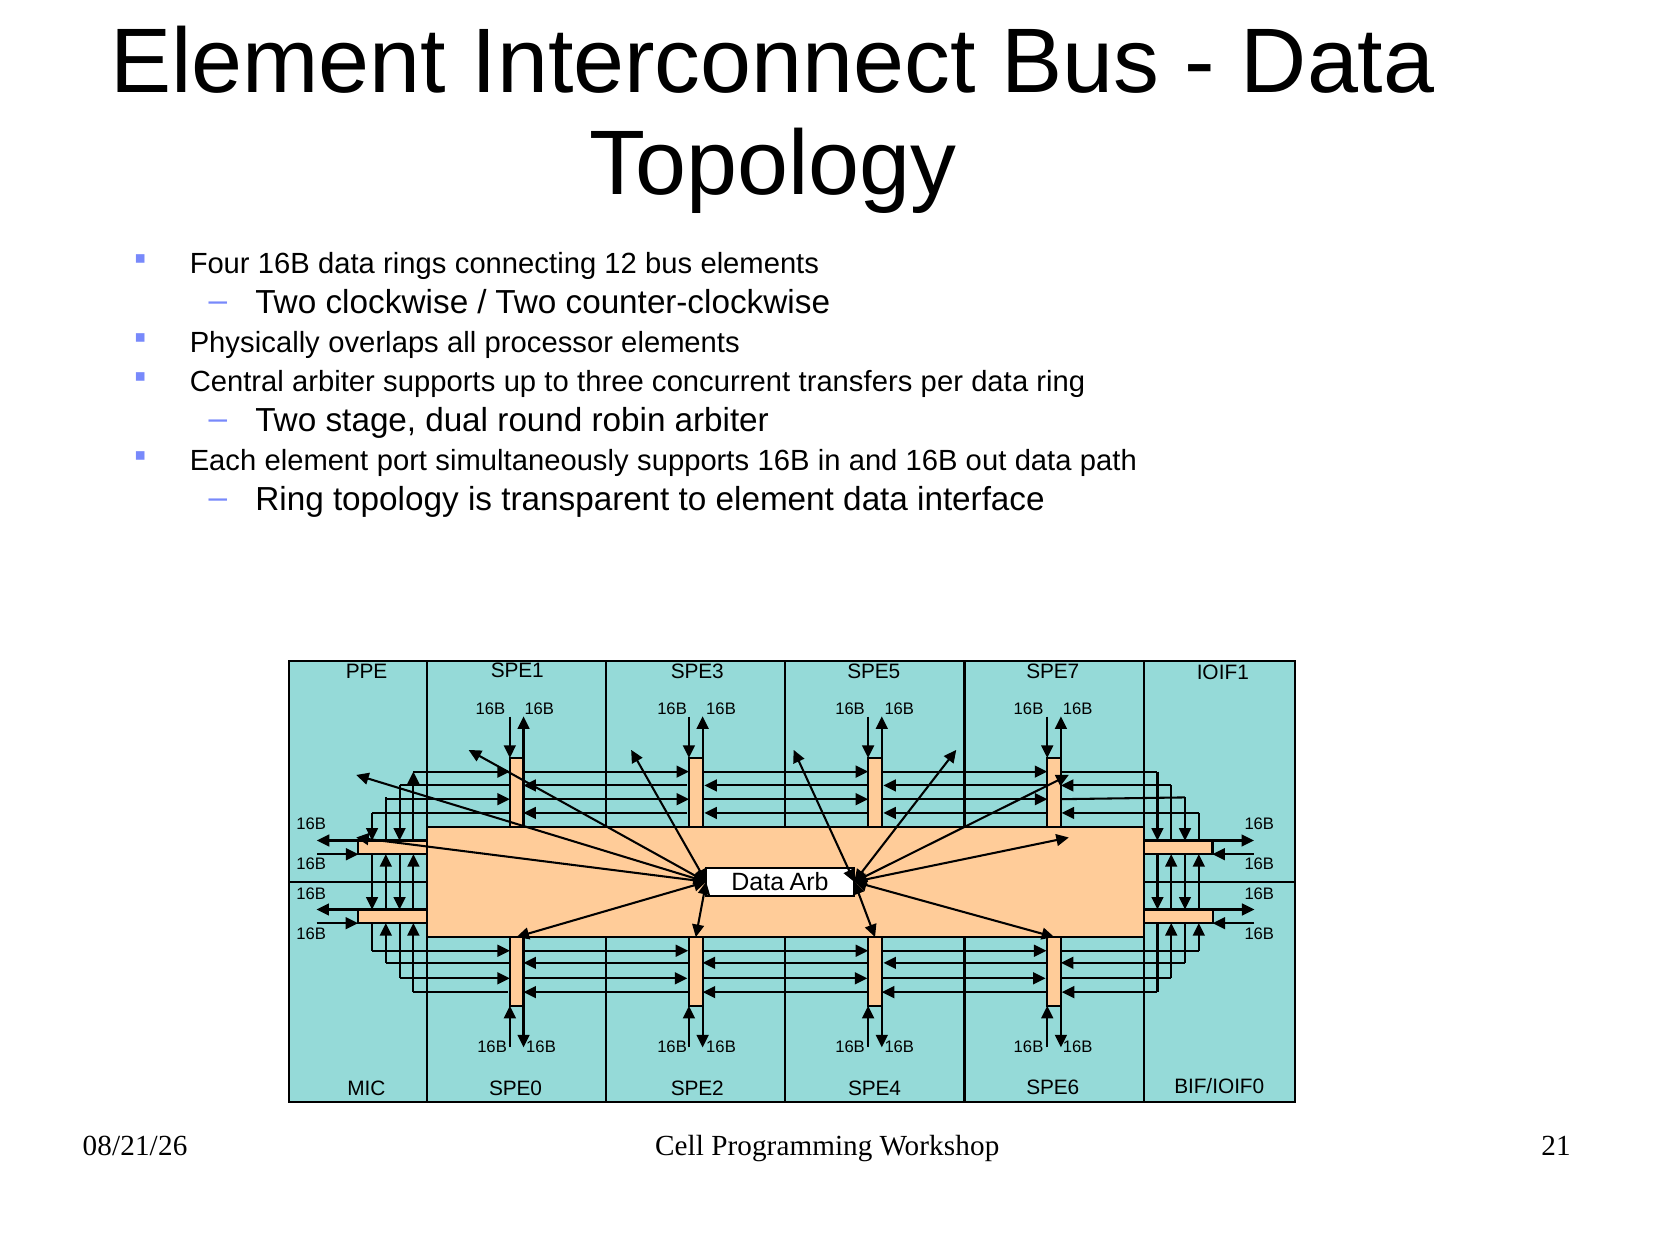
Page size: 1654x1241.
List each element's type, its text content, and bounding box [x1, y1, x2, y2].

text_box [911, 800, 1014, 812]
text_box [401, 786, 412, 790]
text_box 16B [1226, 916, 1293, 951]
text_box 16B [866, 1029, 933, 1065]
text_box IOIF1 [1149, 653, 1297, 693]
text_box 16B [687, 691, 755, 726]
text_box SPE2 [650, 1068, 745, 1108]
text_box [387, 800, 399, 812]
text_box 16B [278, 806, 345, 842]
text_box [400, 814, 683, 877]
text_box [387, 814, 399, 841]
text_box [373, 814, 385, 840]
text_box 16B [506, 691, 573, 726]
text_box 16B [1226, 846, 1293, 881]
text_box [563, 800, 664, 812]
text_box 16B [278, 881, 345, 911]
text_box MIC [319, 1068, 414, 1108]
text_box SPE6 [1005, 1068, 1100, 1108]
text_box [289, 842, 325, 846]
text_box 16B [866, 691, 933, 726]
text_box 16B [995, 1029, 1044, 1065]
text_box 16B [1226, 881, 1293, 911]
text_box PPE [319, 652, 414, 692]
text_box 16B [817, 1029, 866, 1065]
text_box 16B [457, 691, 506, 726]
text_box 16B [278, 916, 345, 951]
text_box SPE5 [826, 651, 921, 691]
text_box [289, 661, 1296, 1103]
text_box [401, 791, 412, 798]
text_box 16B [817, 691, 866, 726]
text_box 16B [995, 691, 1044, 726]
text_box [401, 800, 412, 812]
text_box [414, 800, 470, 812]
text_box SPE0 [468, 1068, 563, 1108]
text_box SPE4 [827, 1069, 922, 1108]
text_box [588, 814, 697, 873]
text_box [864, 814, 986, 874]
text_box 16B [278, 846, 345, 881]
text_box 16B [507, 1029, 575, 1065]
text_box Data Arb [706, 867, 854, 896]
text_box 16B [638, 1029, 687, 1065]
list Four 16B data rings connecting 12 bus elements Two clockwise / Two counter-clockwise Physically overlaps all processor elements Central arbiter supports up to three concurrent transfers per data ring Two stage, dual round robin arbiter Each element port simultaneously supports 16B in and 16B out data path Ring topology is transparent to element data interface [118, 245, 1525, 670]
text_box 16B [458, 1029, 507, 1065]
text_box 16B [1044, 691, 1111, 726]
text_box [922, 786, 1042, 798]
text_box [1159, 786, 1170, 796]
title Element Interconnect Bus - Data Topology [27, 1, 1519, 222]
text_box SPE1 [470, 650, 565, 690]
text_box SPE7 [1005, 651, 1100, 691]
text_box [538, 786, 656, 798]
text_box [289, 911, 327, 916]
text_box [414, 773, 689, 875]
text_box [1172, 799, 1184, 812]
text_box SPE3 [650, 651, 745, 691]
text_box 16B [1044, 1029, 1111, 1065]
text_box [1159, 799, 1170, 812]
text_box [414, 794, 424, 798]
text_box 16B [638, 691, 687, 726]
text_box 16B [1226, 806, 1293, 842]
text_box BIF/IOIF0 [1146, 1067, 1293, 1107]
text_box 16B [687, 1029, 755, 1065]
